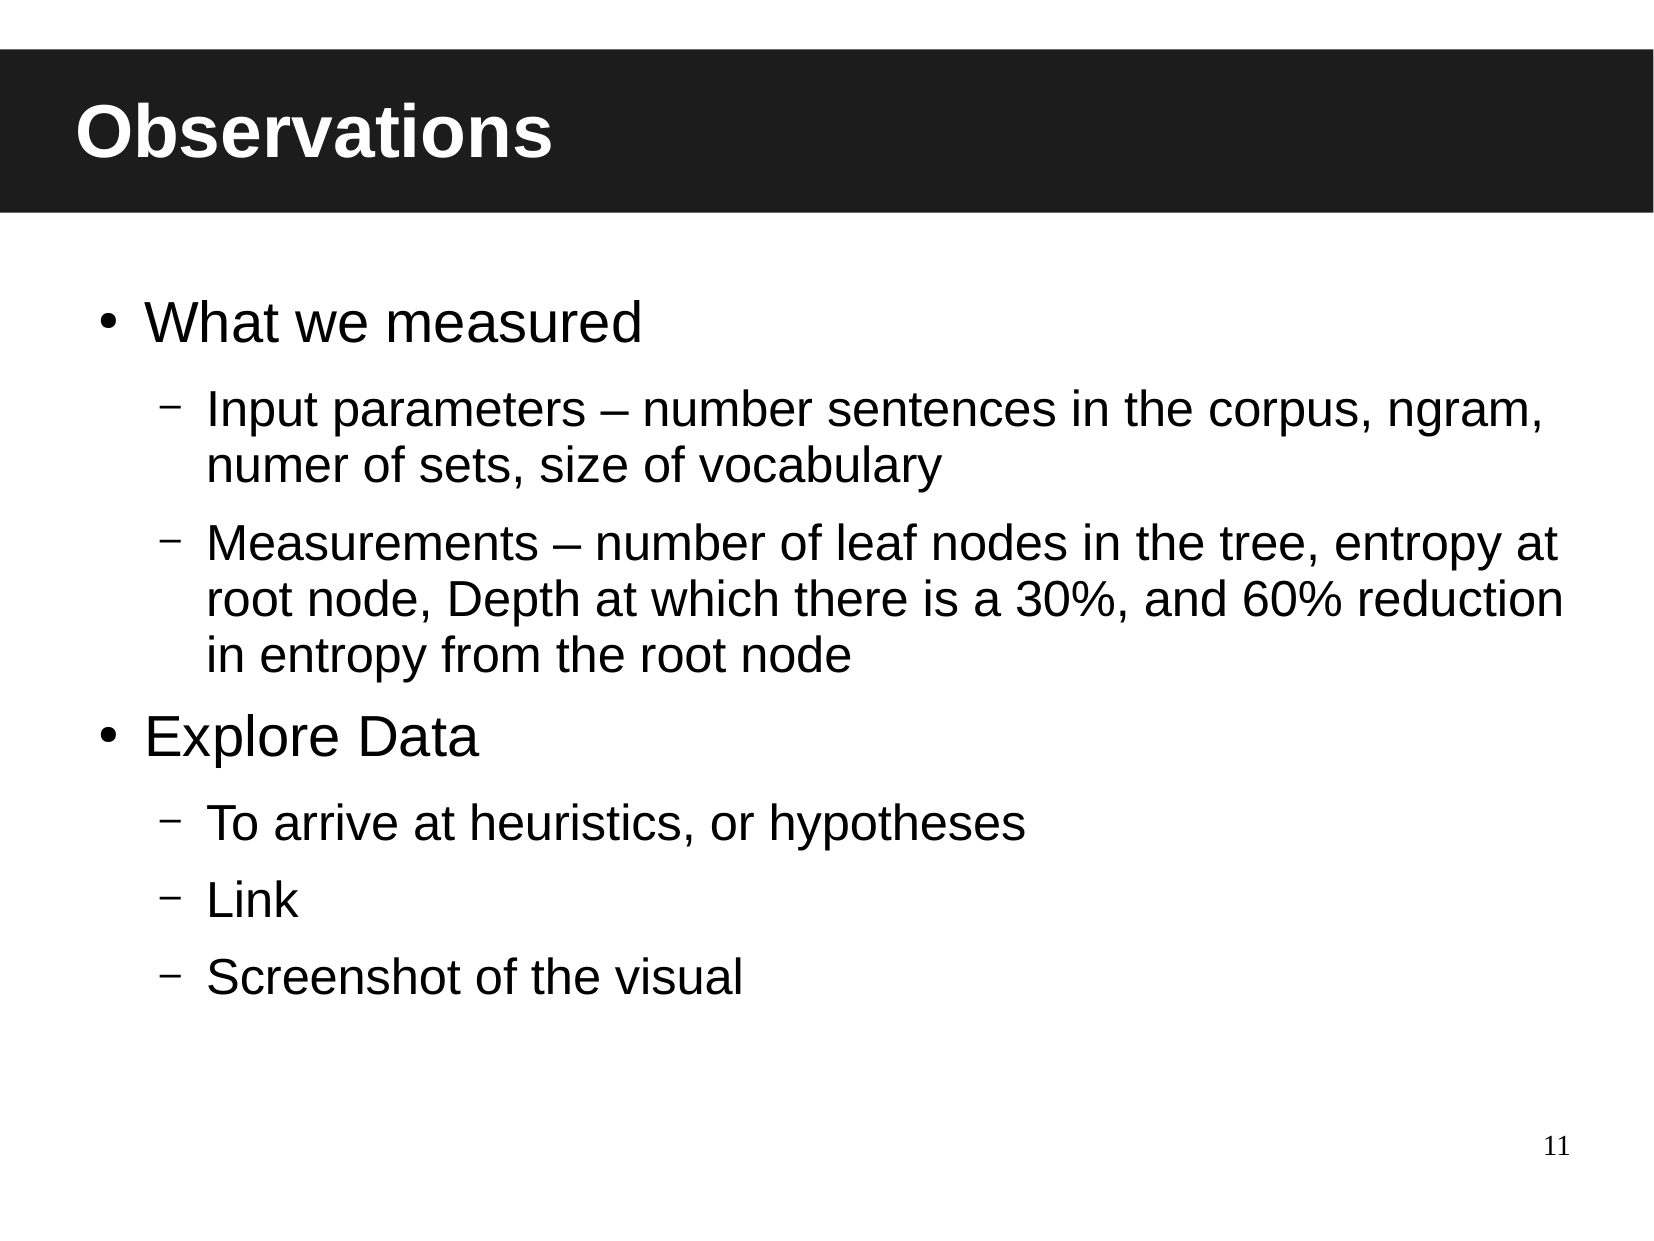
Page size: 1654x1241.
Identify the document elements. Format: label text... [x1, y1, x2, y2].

list What we measured Input parameters – number sentences in the corpus, ngram, numer of sets, size of vocabulary Measurements – number of leaf nodes in the tree, entropy at root node, Depth at which there is a 30%, and 60% reduction in entropy from the root node Explore Data To arrive at heuristics, or hypotheses Link Screenshot of the visual [82, 290, 1571, 1010]
title Observations [0, 49, 1654, 213]
